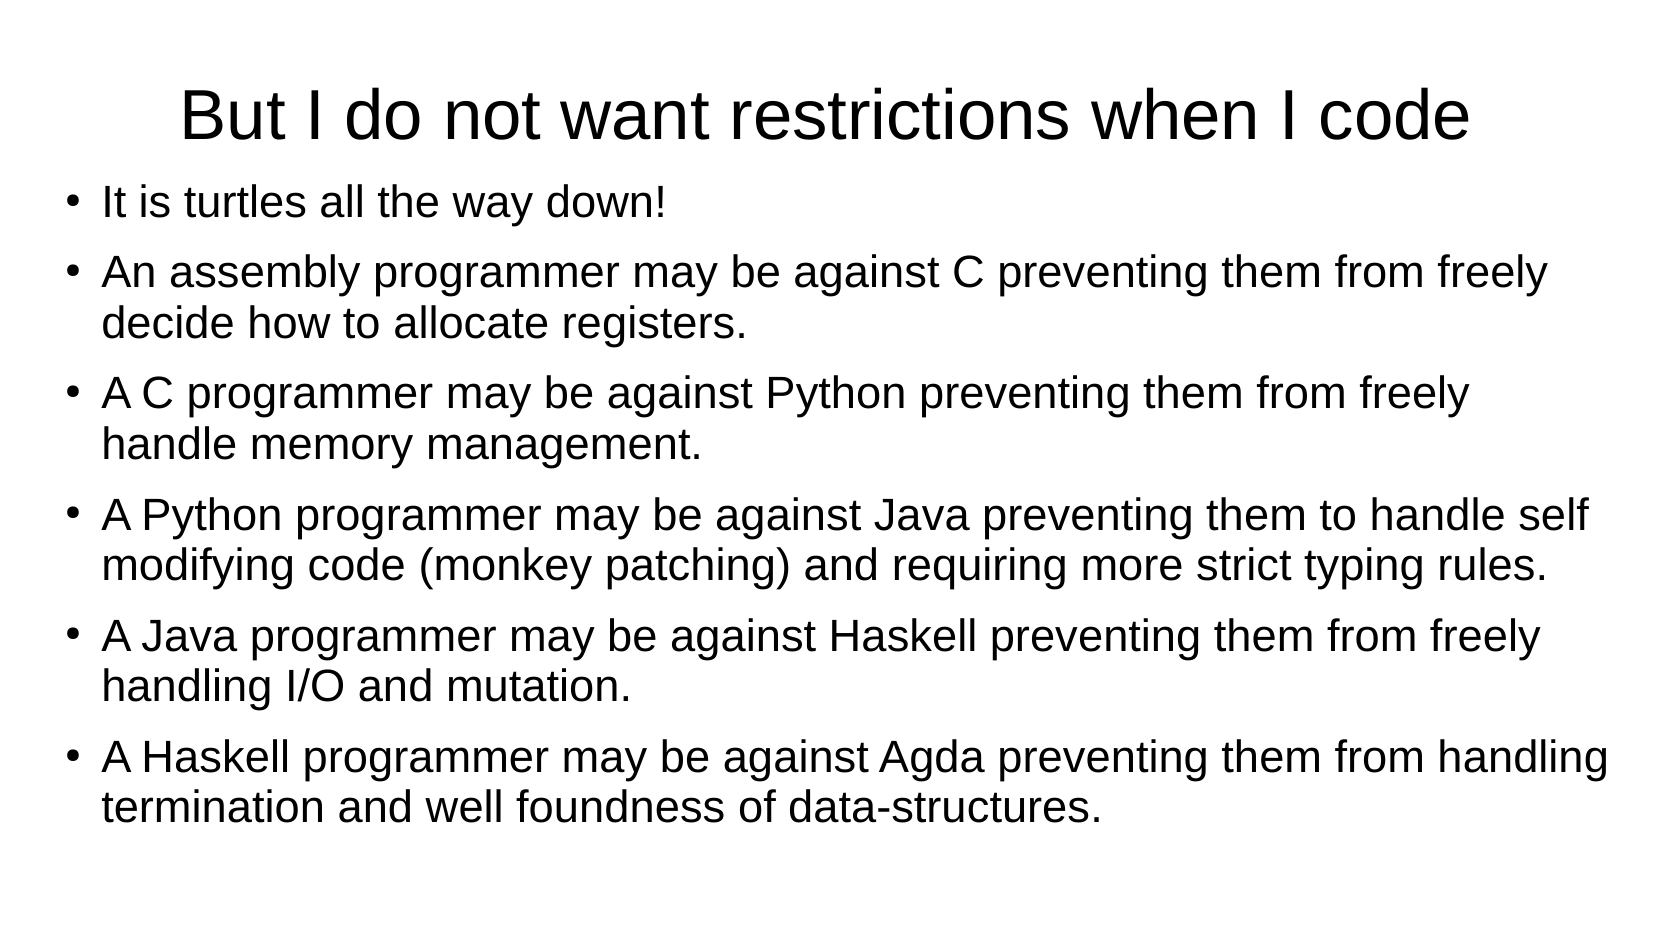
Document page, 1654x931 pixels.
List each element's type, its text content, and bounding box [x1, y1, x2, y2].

list It is turtles all the way down! An assembly programmer may be against C preventing them from freely decide how to allocate registers. A C programmer may be against Python preventing them from freely handle memory management. A Python programmer may be against Java preventing them to handle self modifying code (monkey patching) and requiring more strict typing rules. A Java programmer may be against Haskell preventing them from freely handling I/O and mutation. A Haskell programmer may be against Agda preventing them from handling termination and well foundness of data-structures. [53, 176, 1619, 875]
title But I do not want restrictions when I code [82, 37, 1571, 176]
